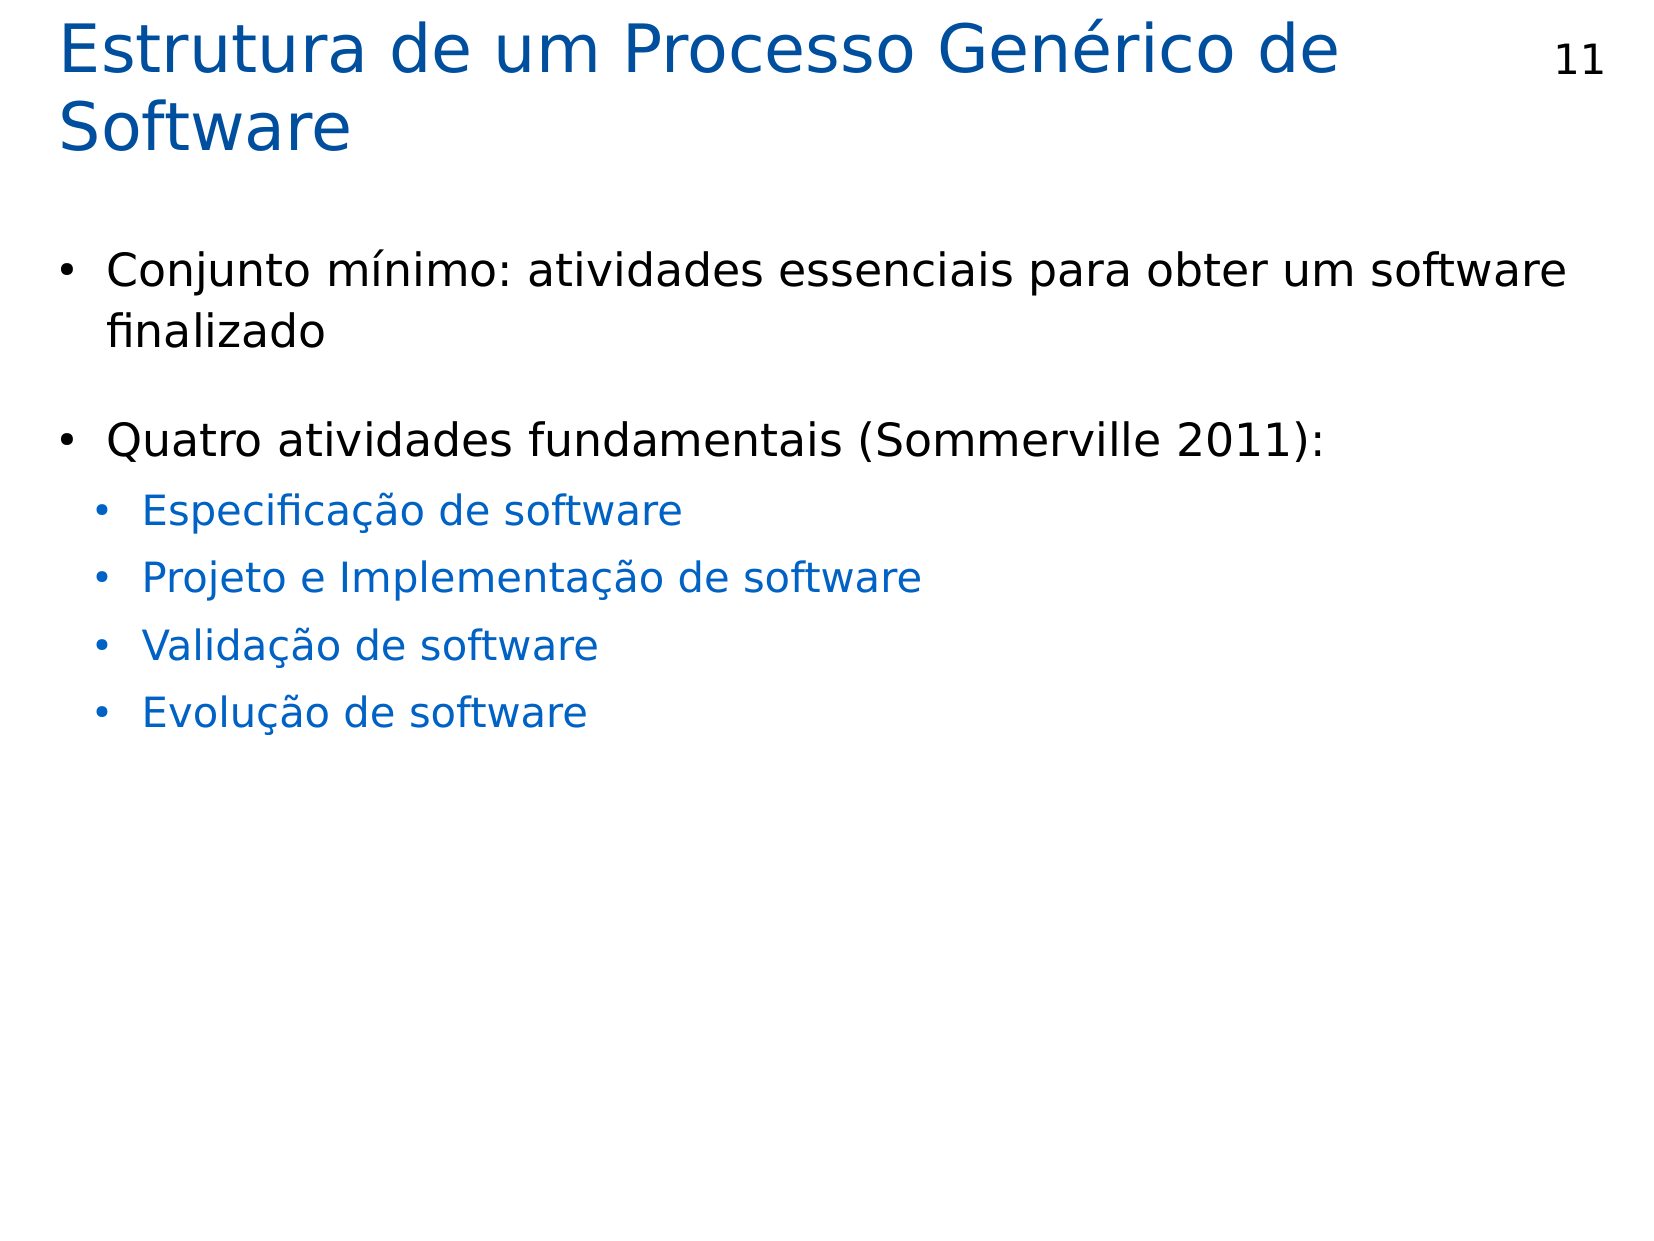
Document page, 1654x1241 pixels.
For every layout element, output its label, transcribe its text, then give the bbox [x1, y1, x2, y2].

title Estrutura de um Processo Genérico de Software [59, 10, 1506, 167]
list Conjunto mínimo: atividades essenciais para obter um software finalizado Quatro atividades fundamentais (Sommerville 2011): Especificação de software Projeto e Implementação de software Validação de software Evolução de software [59, 236, 1595, 1211]
